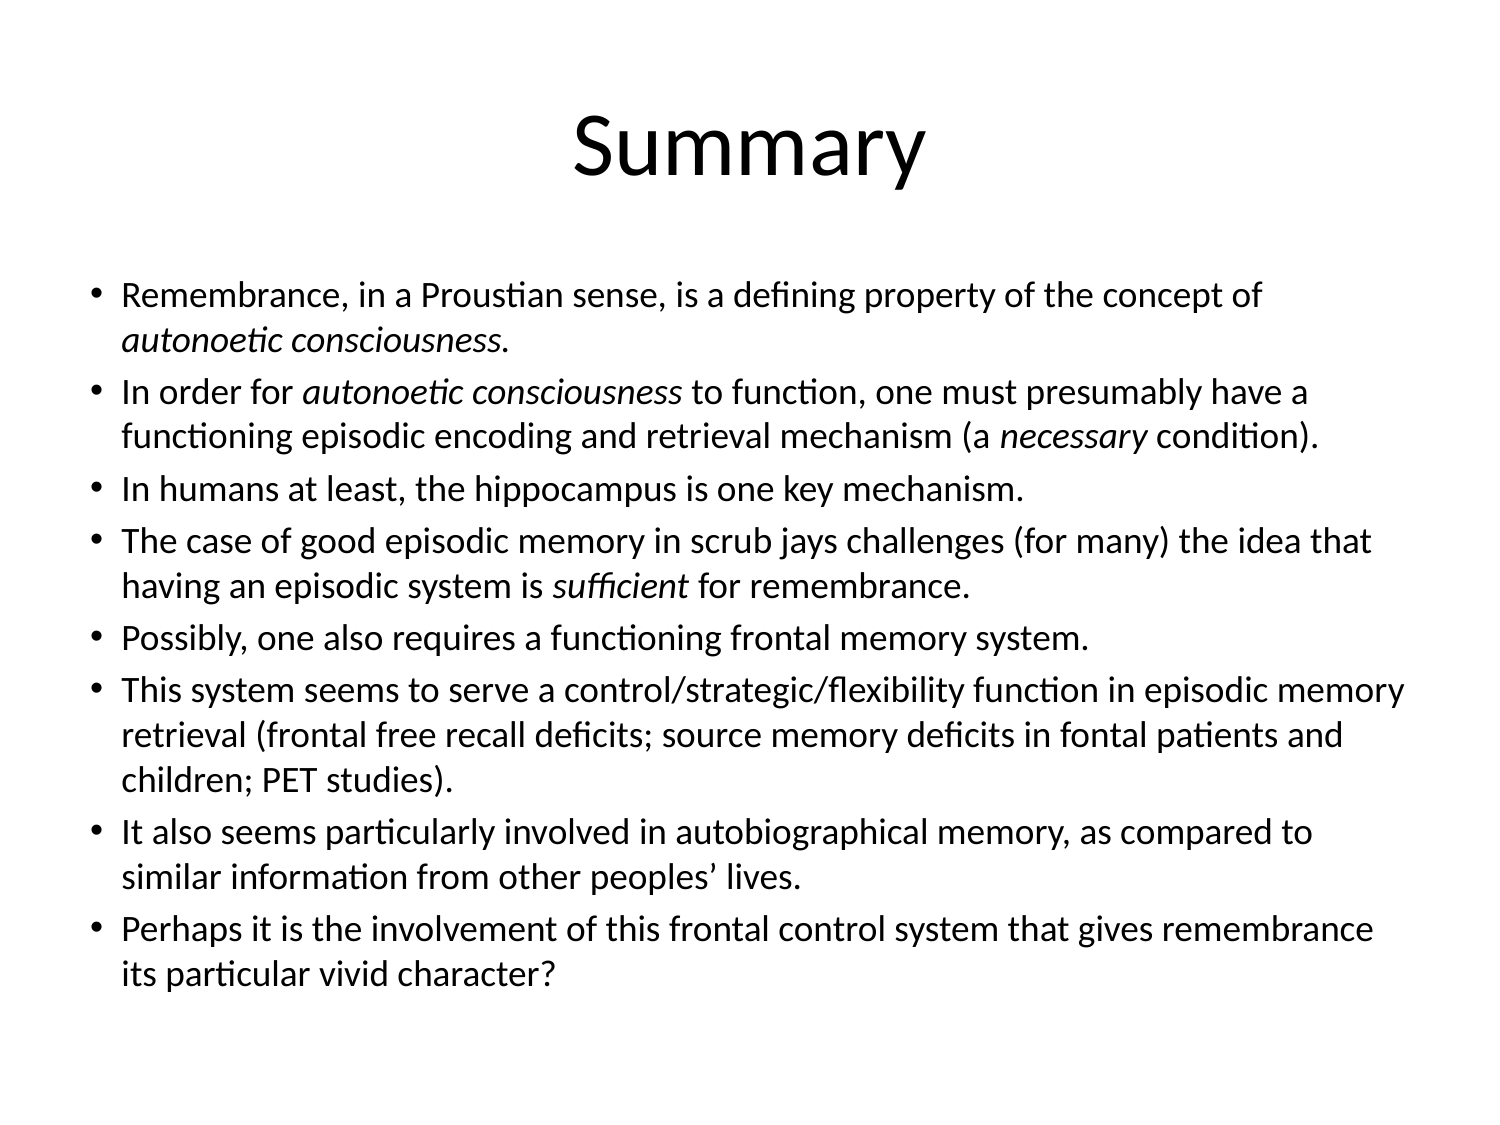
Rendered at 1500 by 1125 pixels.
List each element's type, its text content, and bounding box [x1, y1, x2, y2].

list Remembrance, in a Proustian sense, is a defining property of the concept of autonoetic consciousness. In order for autonoetic consciousness to function, one must presumably have a functioning episodic encoding and retrieval mechanism (a necessary condition). In humans at least, the hippocampus is one key mechanism. The case of good episodic memory in scrub jays challenges (for many) the idea that having an episodic system is sufficient for remembrance. Possibly, one also requires a functioning frontal memory system. This system seems to serve a control/strategic/flexibility function in episodic memory retrieval (frontal free recall deficits; source memory deficits in fontal patients and children; PET studies). It also seems particularly involved in autobiographical memory, as compared to similar information from other peoples’ lives. Perhaps it is the involvement of this frontal control system that gives remembrance its particular vivid character? [75, 262, 1425, 1005]
title Summary [75, 45, 1425, 233]
